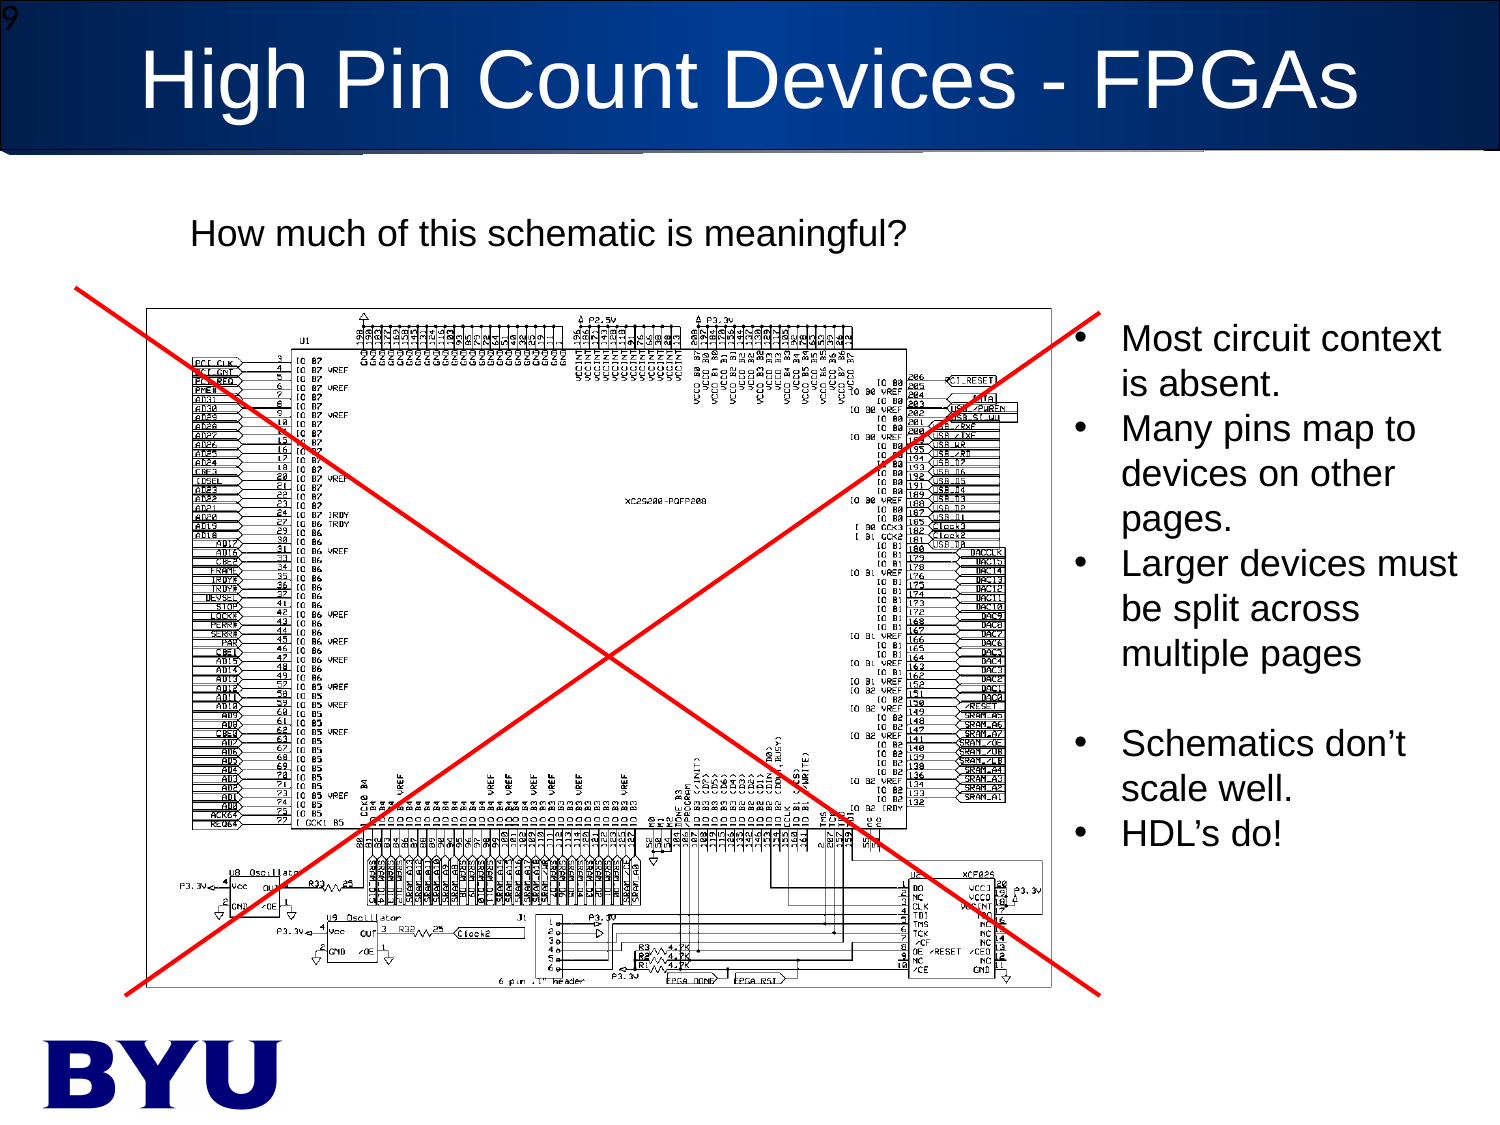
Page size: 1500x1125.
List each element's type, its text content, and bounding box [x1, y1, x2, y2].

text_box How much of this schematic is meaningful? [174, 174, 1025, 288]
picture [137, 299, 1060, 653]
picture [614, 344, 1060, 965]
title High Pin Count Devices - FPGAs [75, 0, 1425, 150]
picture [137, 334, 604, 984]
text_box Most circuit context is absent. Many pins map to devices on other pages. Larger devices must be split across multiple pages Schematics don’t scale well. HDL’s do! [1059, 362, 1485, 850]
picture [137, 660, 1060, 996]
picture [37, 1039, 288, 1111]
